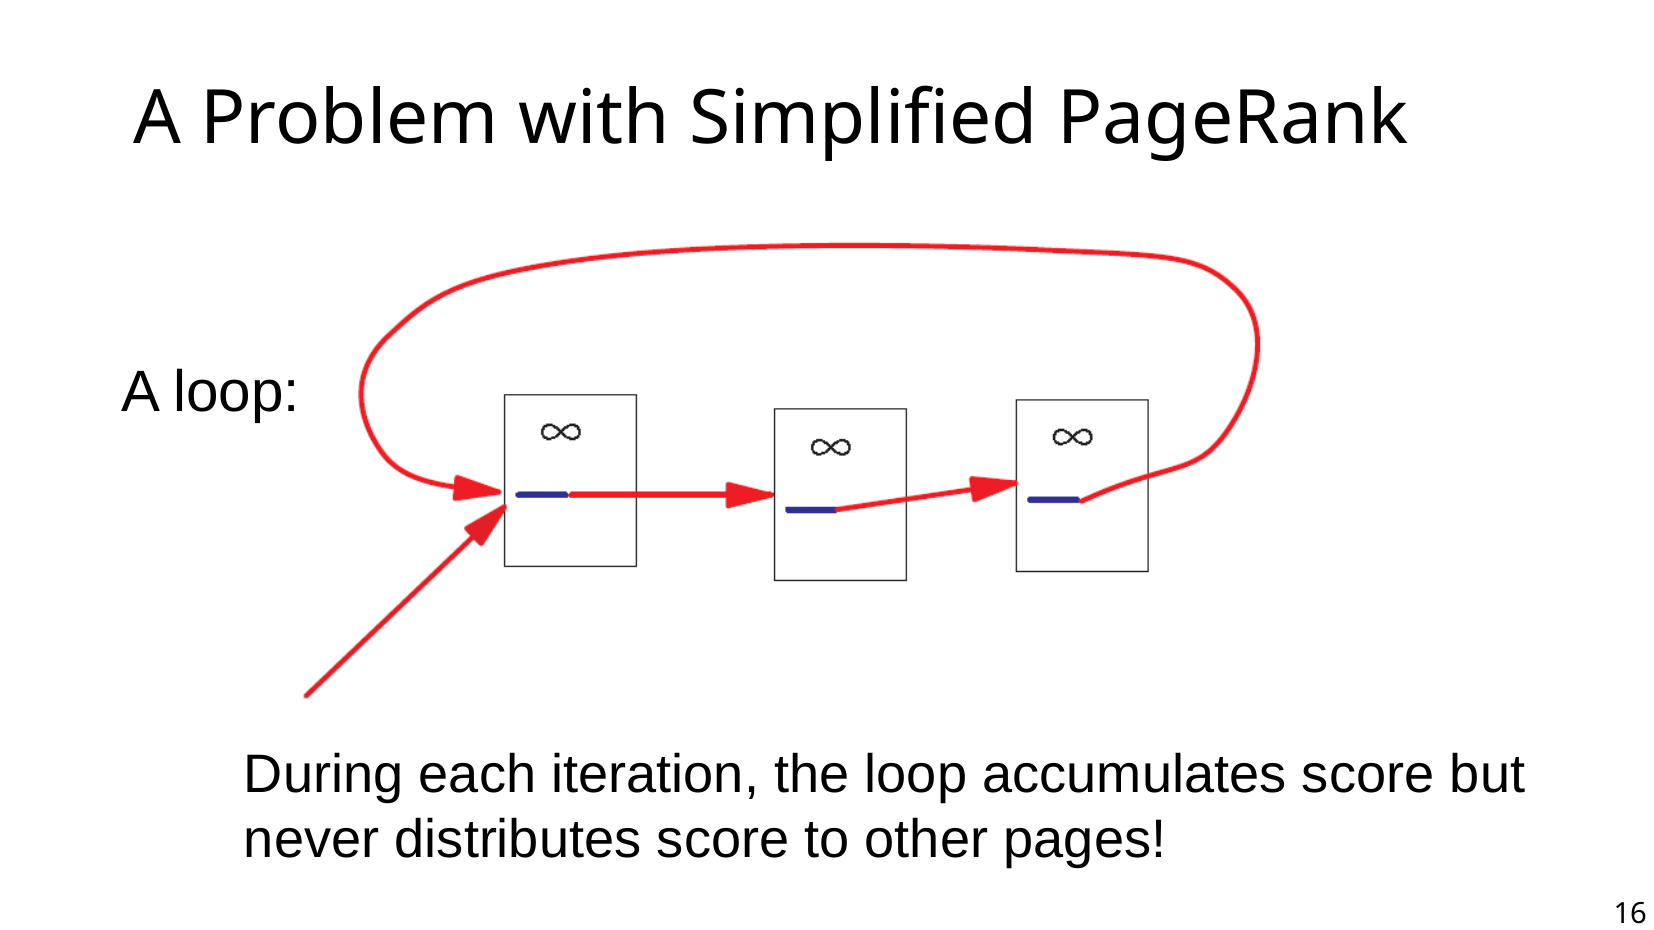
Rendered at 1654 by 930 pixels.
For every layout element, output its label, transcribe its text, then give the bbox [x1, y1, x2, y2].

title A Problem with Simplified PageRank [82, 1, 1571, 225]
text_box A loop: [106, 345, 316, 432]
text_box During each iteration, the loop accumulates score but never distributes score to other pages! [229, 730, 1622, 876]
picture [261, 206, 1282, 717]
